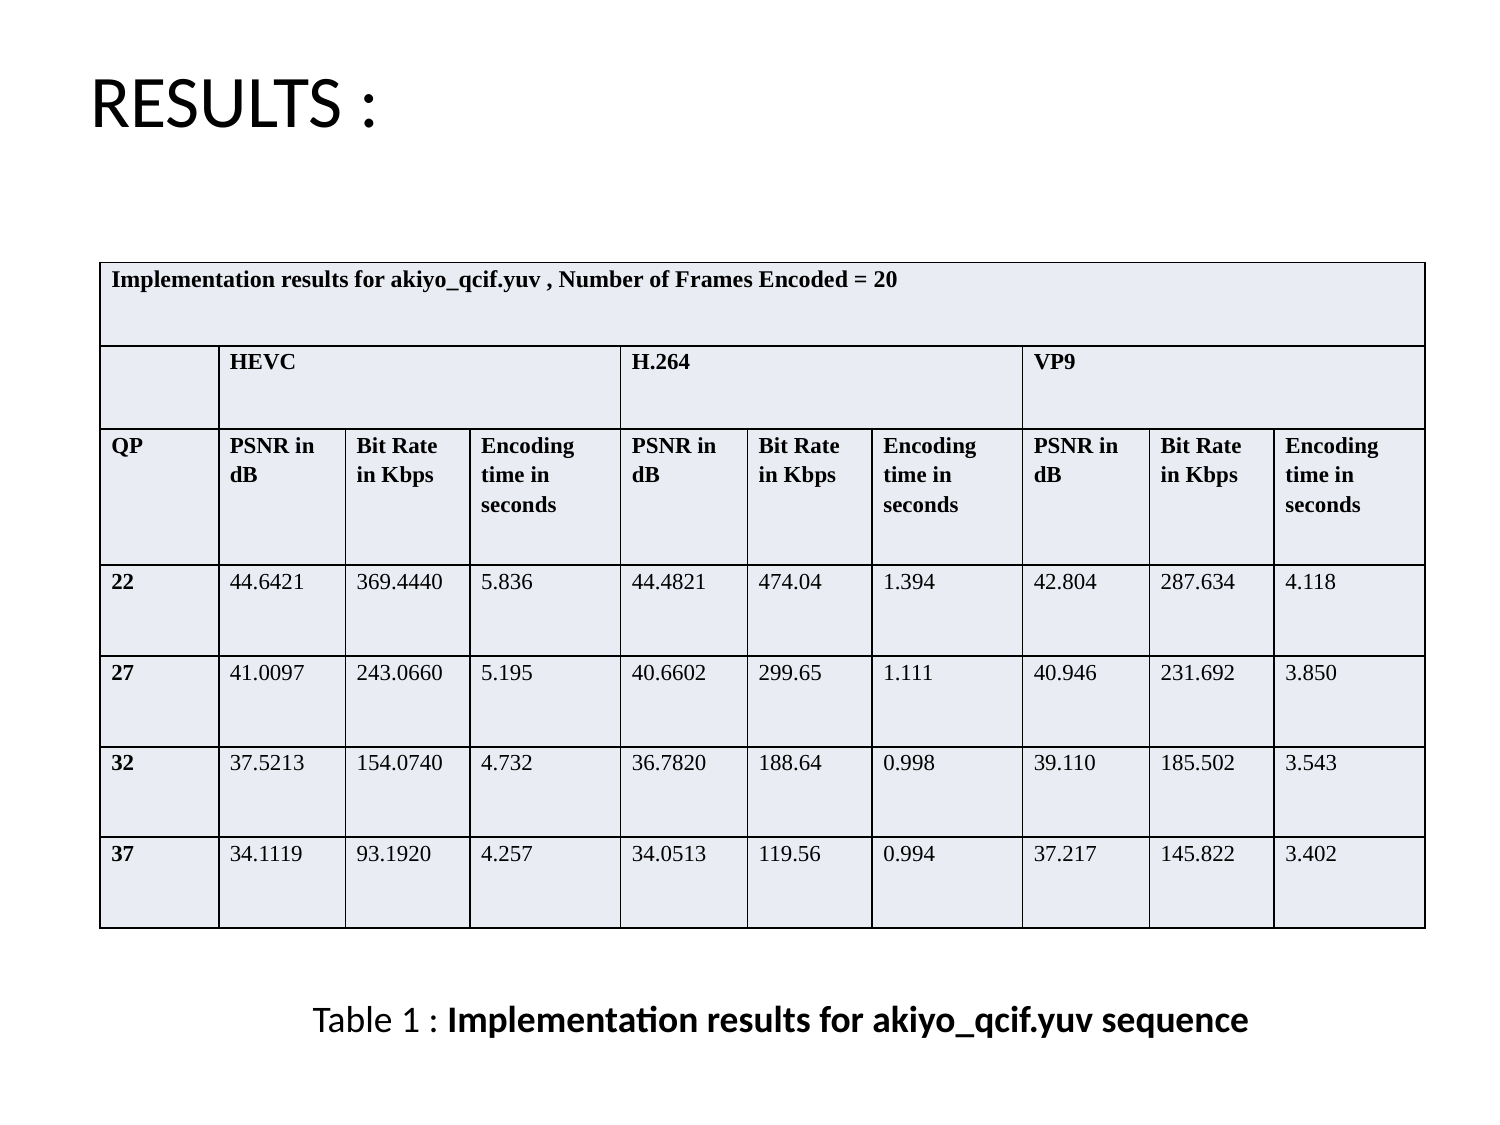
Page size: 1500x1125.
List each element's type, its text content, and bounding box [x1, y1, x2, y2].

table_cell 0.994 [873, 838, 1022, 927]
table_cell 287.634 [1150, 566, 1273, 655]
table_cell 0.998 [873, 748, 1022, 836]
table_cell PSNR in dB [1023, 430, 1149, 564]
table_cell 4.732 [471, 748, 620, 836]
table_cell 119.56 [748, 838, 871, 927]
table_cell 22 [101, 566, 218, 655]
table_cell 4.257 [471, 838, 620, 927]
table_cell HEVC [220, 347, 620, 428]
table_cell 37 [101, 838, 218, 927]
table_cell VP9 [1023, 347, 1424, 428]
table_cell 37.5213 [220, 748, 345, 836]
table_cell Bit Rate in Kbps [346, 430, 469, 564]
table_header Implementation results for akiyo_qcif.yuv , Number of Frames Encoded = 20 [101, 263, 1424, 345]
table_cell Bit Rate in Kbps [748, 430, 871, 564]
table_cell 1.394 [873, 566, 1022, 655]
table_cell 32 [101, 748, 218, 836]
table_cell 5.836 [471, 566, 620, 655]
table_cell 41.0097 [220, 657, 345, 746]
table_cell PSNR in dB [220, 430, 345, 564]
table_cell H.264 [621, 347, 1022, 428]
table_cell 36.7820 [621, 748, 747, 836]
table_cell PSNR in dB [621, 430, 747, 564]
table_cell 369.4440 [346, 566, 469, 655]
table_cell Encoding time in seconds [1275, 430, 1424, 564]
table_cell 4.118 [1275, 566, 1424, 655]
table_cell 1.111 [873, 657, 1022, 746]
table_cell 185.502 [1150, 748, 1273, 836]
table_cell Encoding time in seconds [873, 430, 1022, 564]
table_cell 3.402 [1275, 838, 1424, 927]
table_cell 44.4821 [621, 566, 747, 655]
table_cell 42.804 [1023, 566, 1149, 655]
table_cell 243.0660 [346, 657, 469, 746]
table_cell Bit Rate in Kbps [1150, 430, 1273, 564]
table_cell 93.1920 [346, 838, 469, 927]
table_cell 40.6602 [621, 657, 747, 746]
table_cell 34.1119 [220, 838, 345, 927]
text_box Table 1 : Implementation results for akiyo_qcif.yuv sequence [174, 987, 1397, 1125]
table_cell 188.64 [748, 748, 871, 836]
table_cell 34.0513 [621, 838, 747, 927]
table_cell 154.0740 [346, 748, 469, 836]
table_cell 37.217 [1023, 838, 1149, 927]
table_cell 145.822 [1150, 838, 1273, 927]
table_cell 27 [101, 657, 218, 746]
table_cell 39.110 [1023, 748, 1149, 836]
table_cell 5.195 [471, 657, 620, 746]
table_cell Encoding time in seconds [471, 430, 620, 564]
table_cell QP [101, 430, 218, 564]
table_cell 299.65 [748, 657, 871, 746]
table_cell 3.850 [1275, 657, 1424, 746]
table_cell [101, 347, 218, 428]
title Results : [75, 45, 1425, 150]
table_cell 44.6421 [220, 566, 345, 655]
table_cell 231.692 [1150, 657, 1273, 746]
table_cell 40.946 [1023, 657, 1149, 746]
table_cell 3.543 [1275, 748, 1424, 836]
table_cell 474.04 [748, 566, 871, 655]
